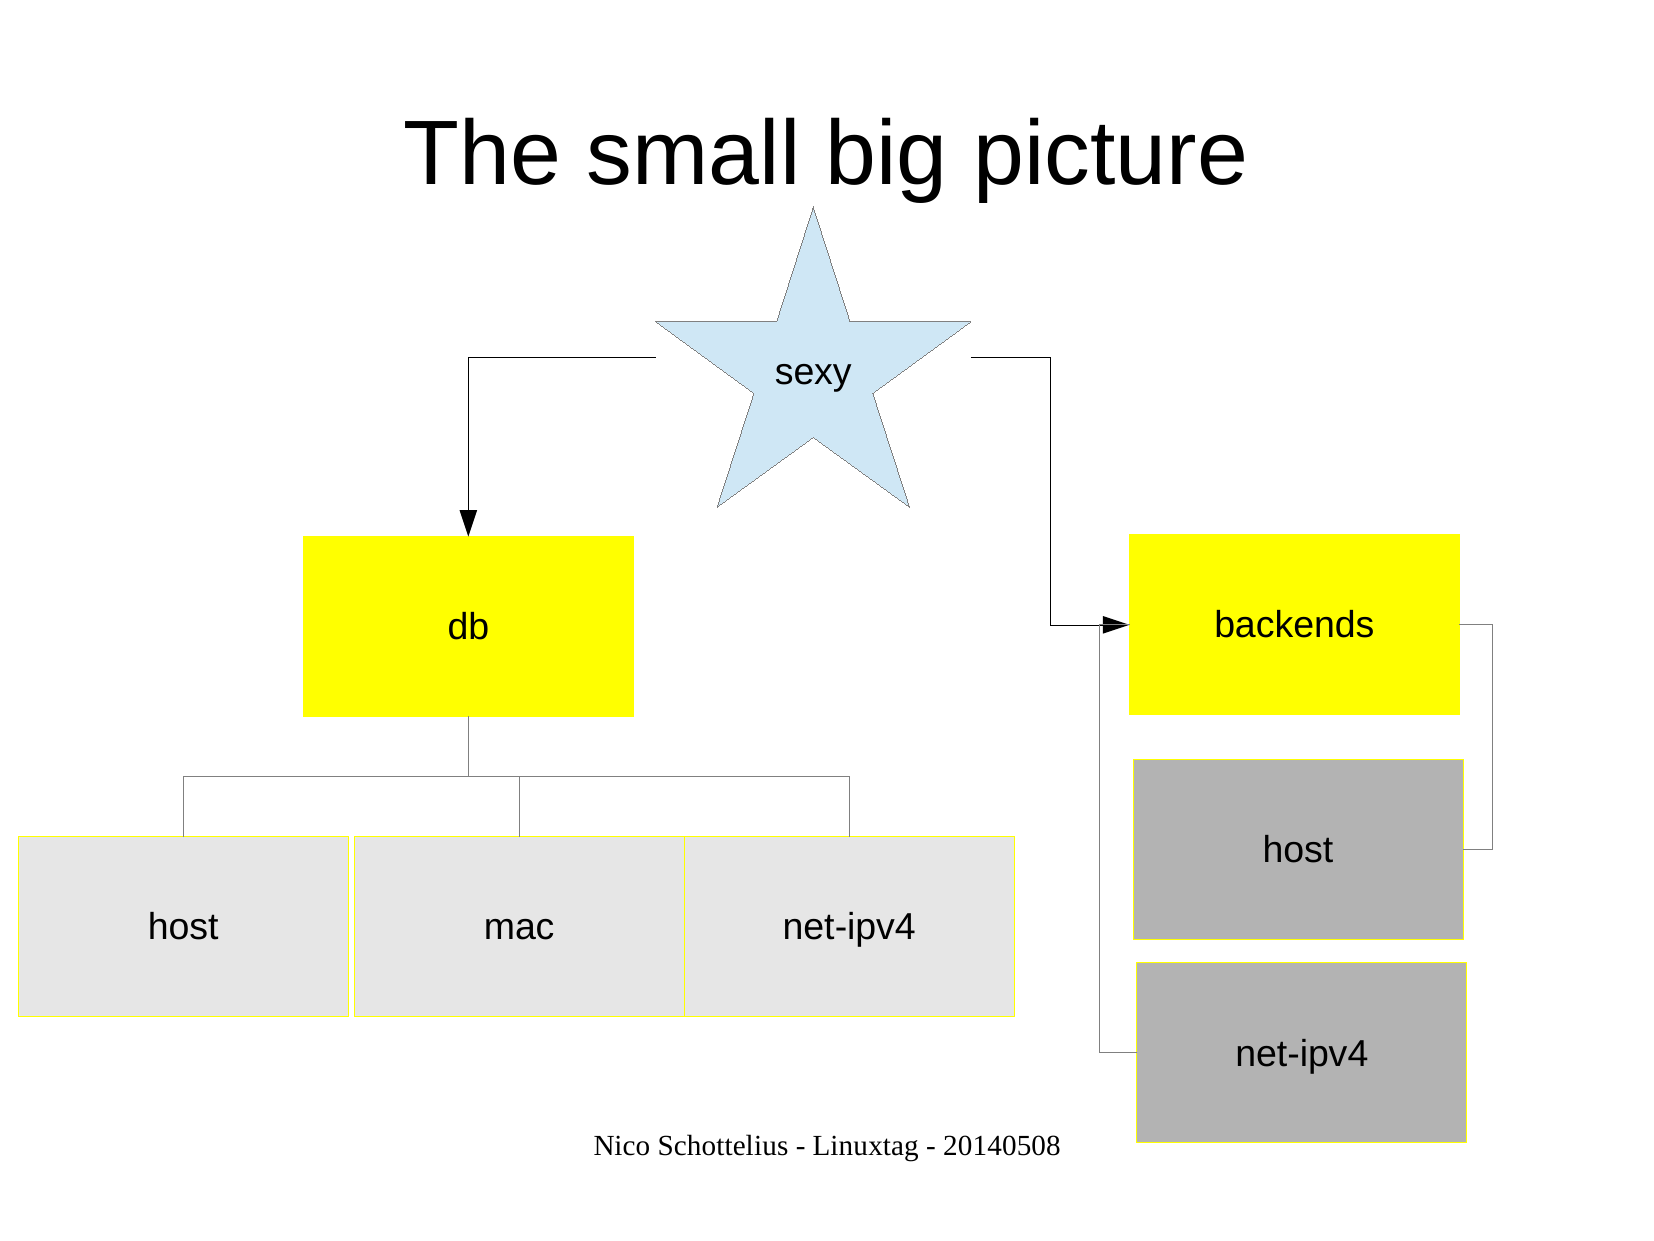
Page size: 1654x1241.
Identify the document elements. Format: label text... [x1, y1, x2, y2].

title The small big picture [82, 49, 1571, 257]
text_box host [18, 836, 349, 1017]
text_box mac [354, 836, 684, 1017]
text_box sexy [655, 206, 971, 508]
text_box net-ipv4 [1136, 962, 1467, 1143]
text_box net-ipv4 [684, 836, 1015, 1017]
text_box backends [1129, 534, 1460, 715]
text_box host [1133, 759, 1464, 940]
text_box db [303, 536, 634, 717]
